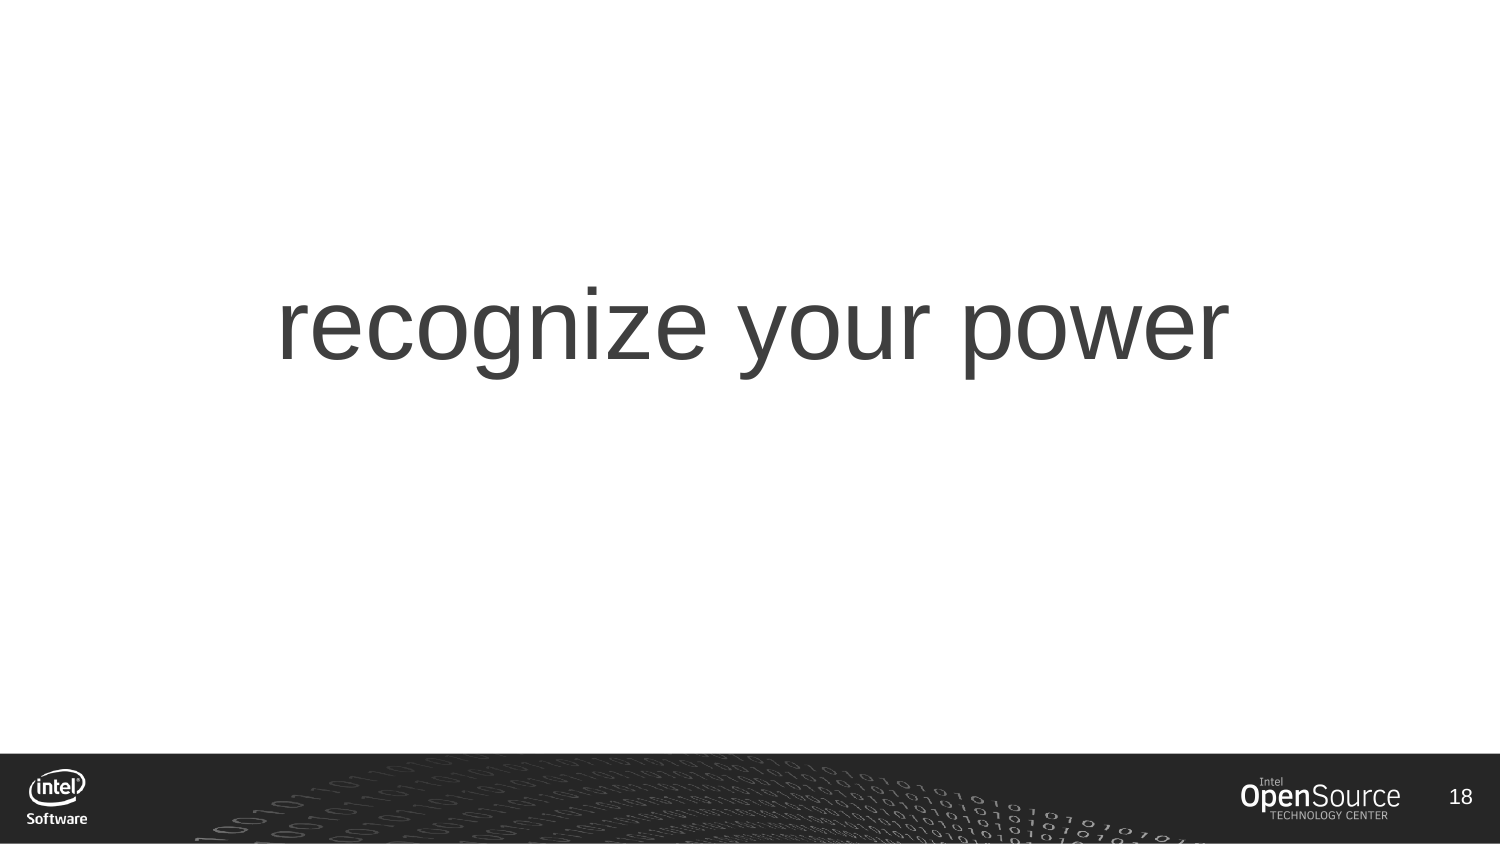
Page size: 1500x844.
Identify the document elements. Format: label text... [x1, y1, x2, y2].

picture [27, 753, 87, 844]
title recognize your power [79, 259, 1430, 413]
picture [1220, 757, 1418, 839]
